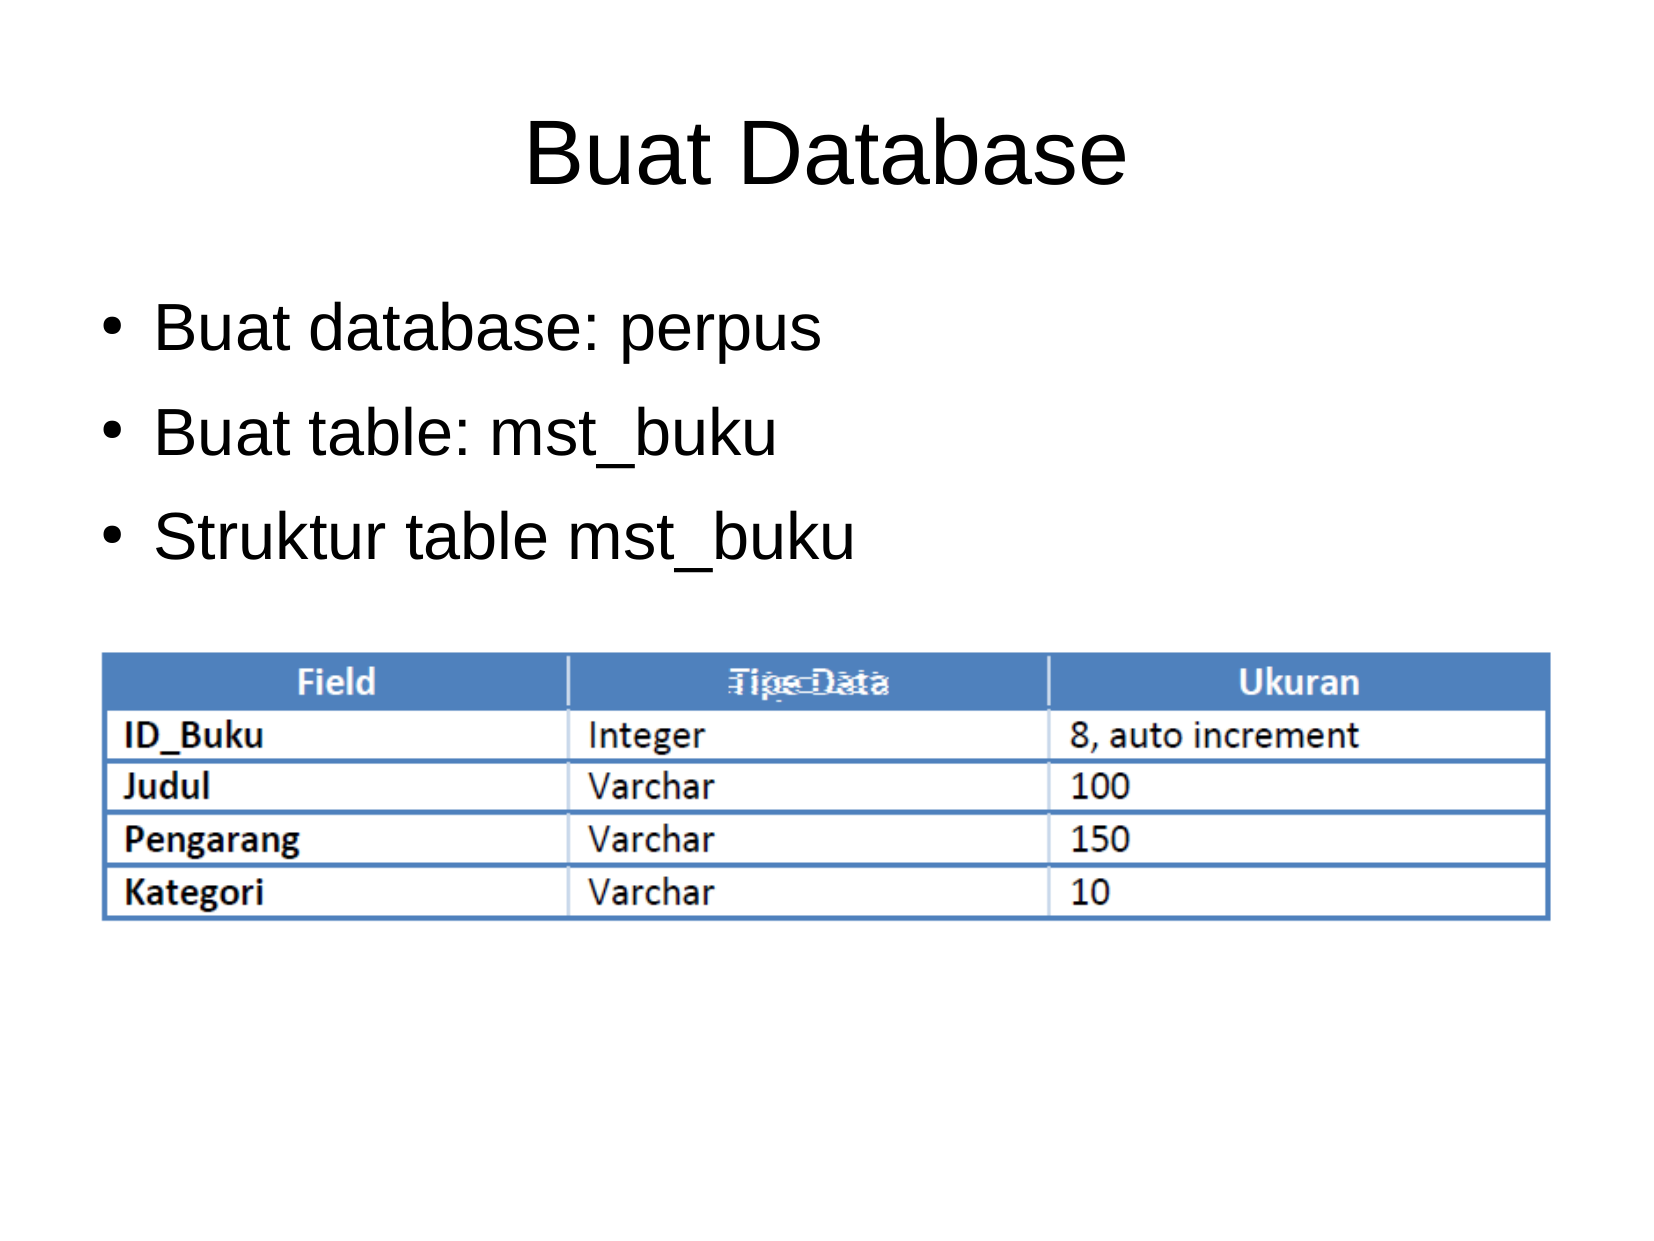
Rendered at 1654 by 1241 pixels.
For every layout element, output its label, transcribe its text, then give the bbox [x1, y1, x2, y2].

picture [90, 644, 1558, 931]
list Buat database: perpus Buat table: mst_buku Struktur table mst_buku [82, 290, 1571, 1010]
title Buat Database [82, 49, 1571, 257]
